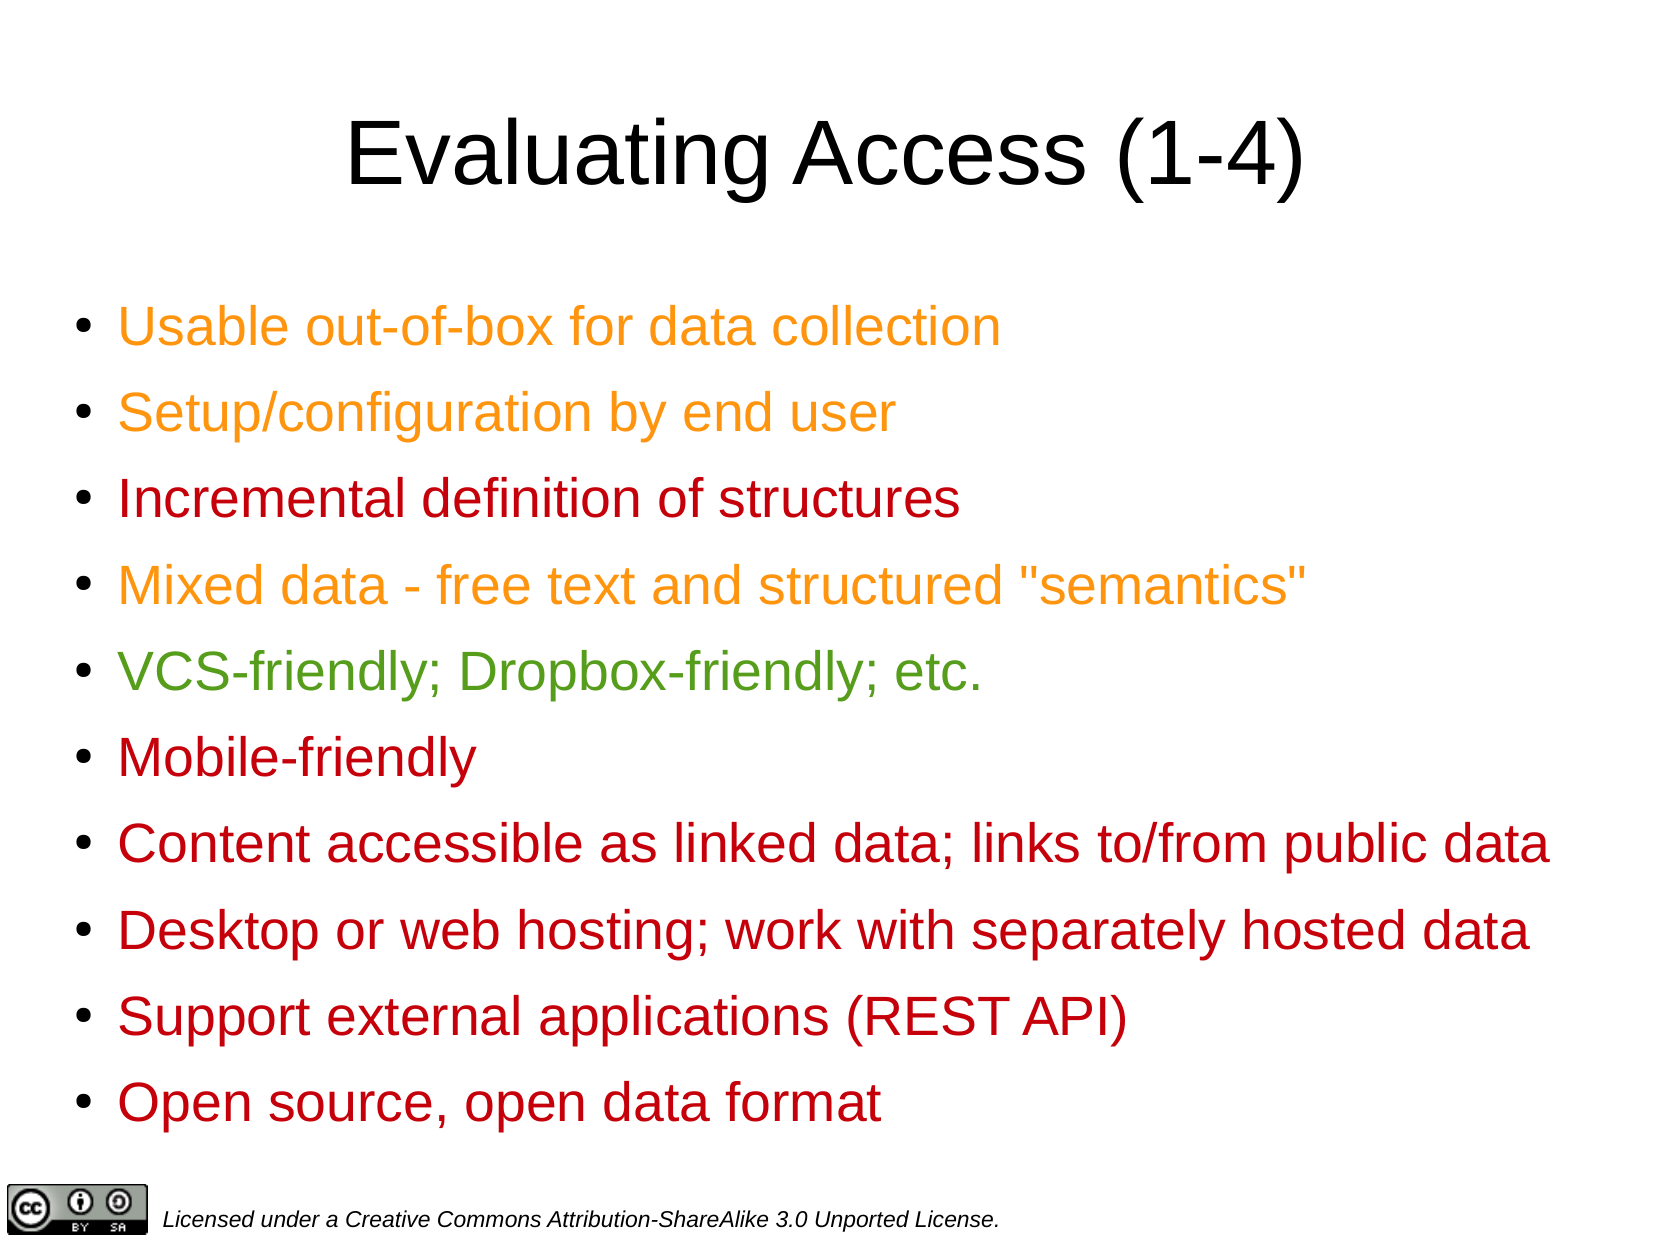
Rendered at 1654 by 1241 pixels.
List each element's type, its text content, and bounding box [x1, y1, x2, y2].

title Evaluating Access (1-4) [82, 49, 1571, 257]
picture [7, 1184, 148, 1235]
list Usable out-of-box for data collection Setup/configuration by end user Incremental definition of structures Mixed data - free text and structured "semantics" VCS-friendly; Dropbox-friendly; etc. Mobile-friendly Content accessible as linked data; links to/from public data Desktop or web hosting; work with separately hosted data Support external applications (REST API) Open source, open data format [59, 295, 1595, 1140]
